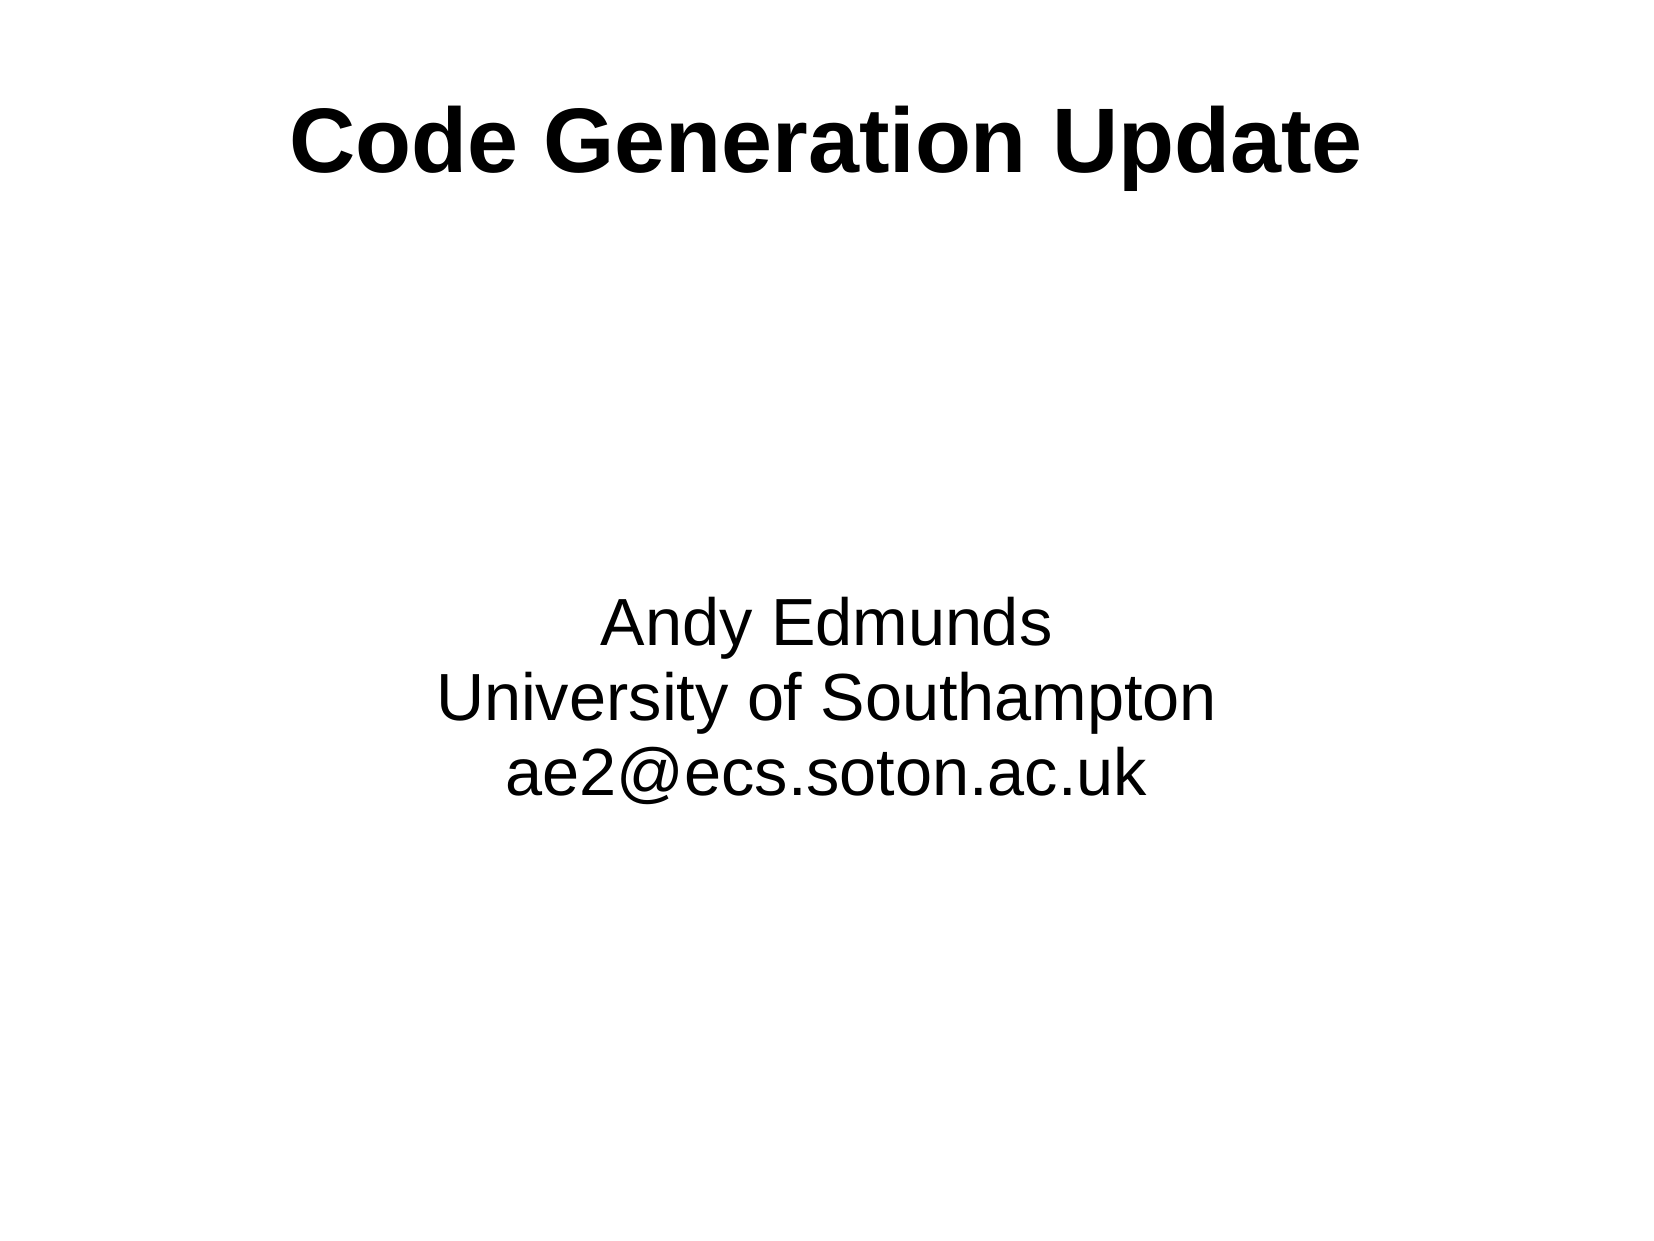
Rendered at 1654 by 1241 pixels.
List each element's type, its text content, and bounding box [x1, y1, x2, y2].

title Code Generation Update [82, 37, 1571, 245]
subtitle Andy Edmunds University of Southampton ae2@ecs.soton.ac.uk [82, 337, 1571, 1057]
